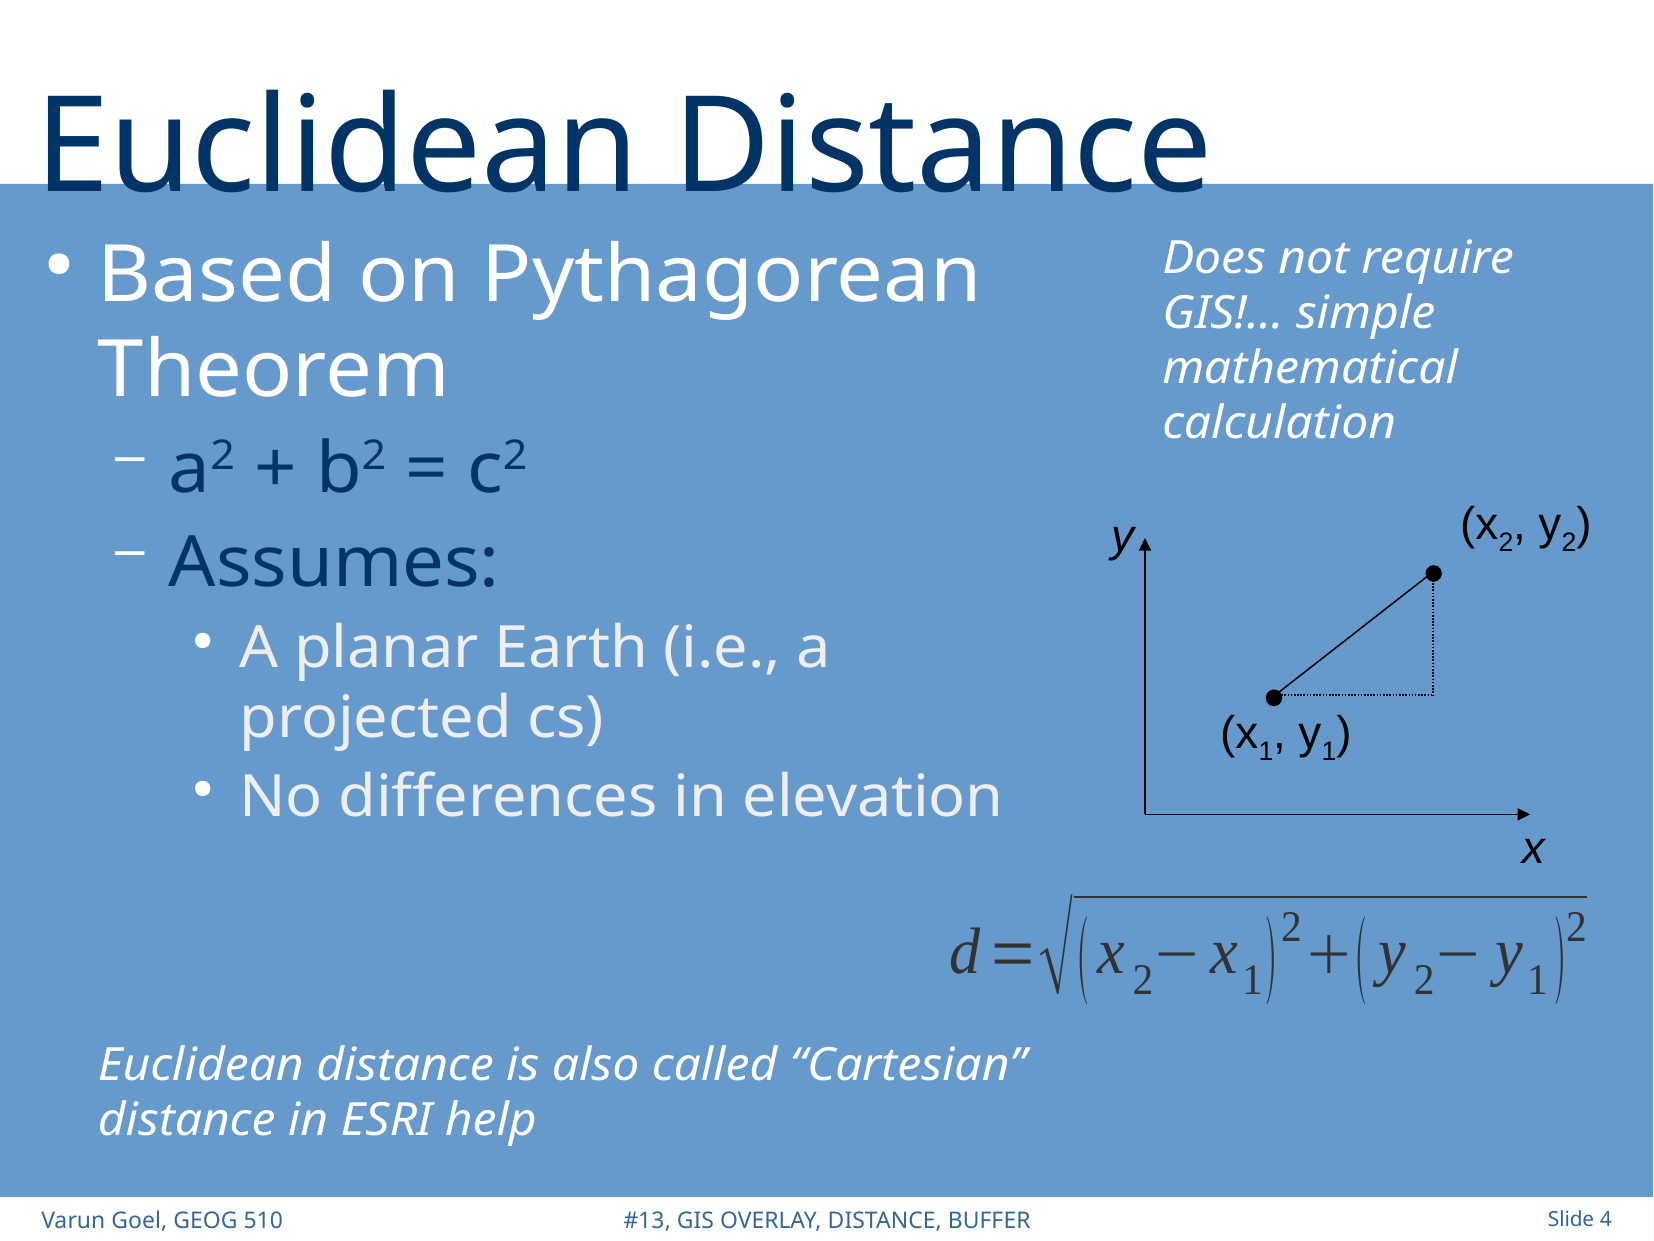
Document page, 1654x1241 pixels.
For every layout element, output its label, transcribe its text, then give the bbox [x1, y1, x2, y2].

list Based on Pythagorean Theorem a2 + b2 = c2 Assumes: A planar Earth (i.e., a projected cs) No differences in elevation Euclidean distance is also called “Cartesian” distance in ESRI help [26, 225, 1101, 1241]
chart [933, 891, 1609, 1009]
text_box (x1, y1) [1170, 695, 1367, 774]
text_box Does not require GIS!... simple mathematical calculation [1162, 229, 1545, 458]
text_box x [1471, 809, 1560, 881]
text_box y [1061, 498, 1150, 569]
title Euclidean Distance [35, 35, 1573, 244]
text_box [1267, 690, 1281, 695]
text_box (x2, y2) [1410, 486, 1607, 565]
text_box [1426, 565, 1442, 581]
